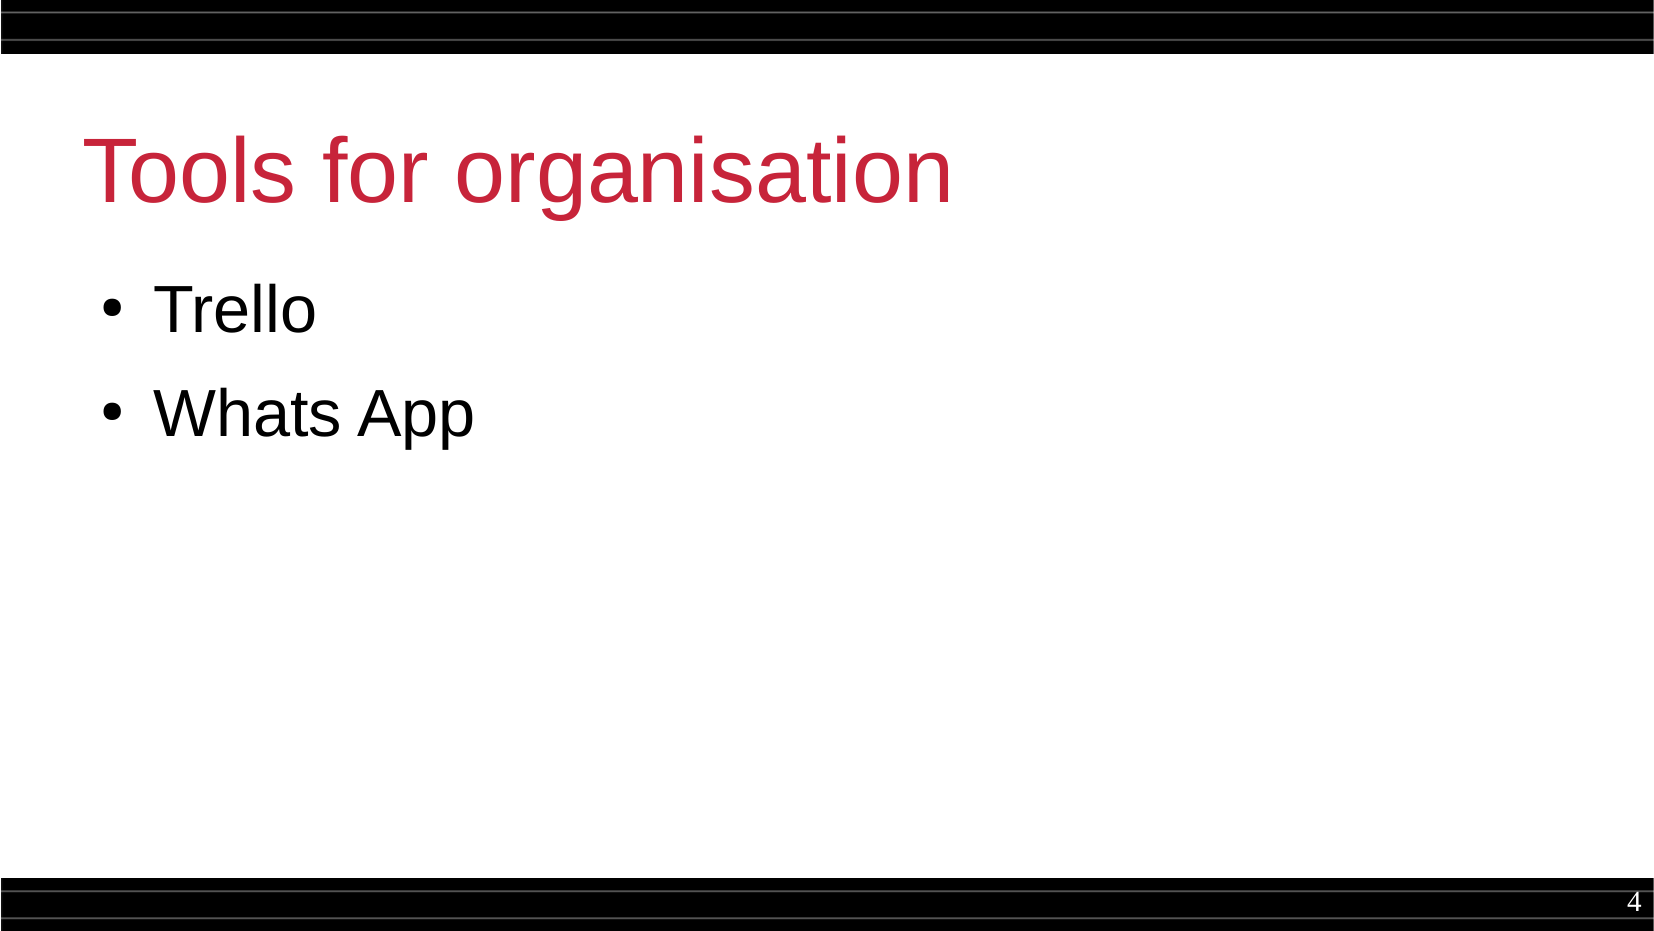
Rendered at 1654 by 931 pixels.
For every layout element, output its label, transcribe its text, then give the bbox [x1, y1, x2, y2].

title Tools for organisation [82, 92, 1571, 249]
picture [1, 878, 1654, 931]
list Trello Whats App [82, 271, 1571, 851]
picture [1, 0, 1654, 54]
